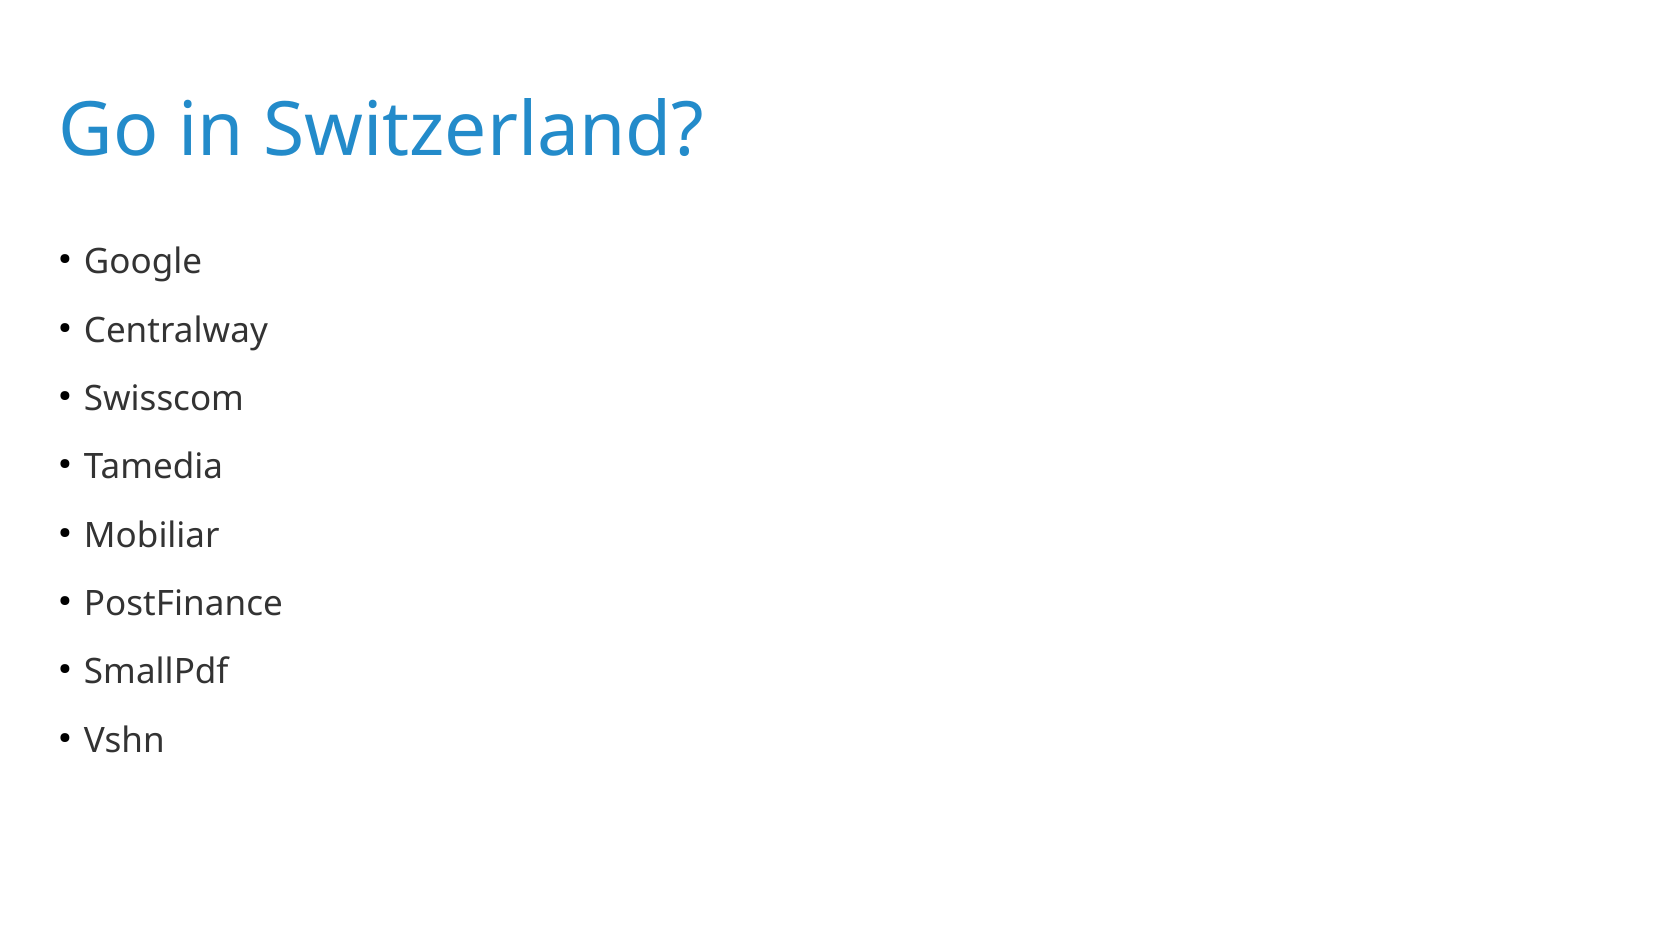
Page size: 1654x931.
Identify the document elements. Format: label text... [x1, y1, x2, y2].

title Go in Switzerland? [59, 59, 1595, 178]
list Google Centralway Swisscom Tamedia Mobiliar PostFinance SmallPdf Vshn [59, 236, 1595, 768]
